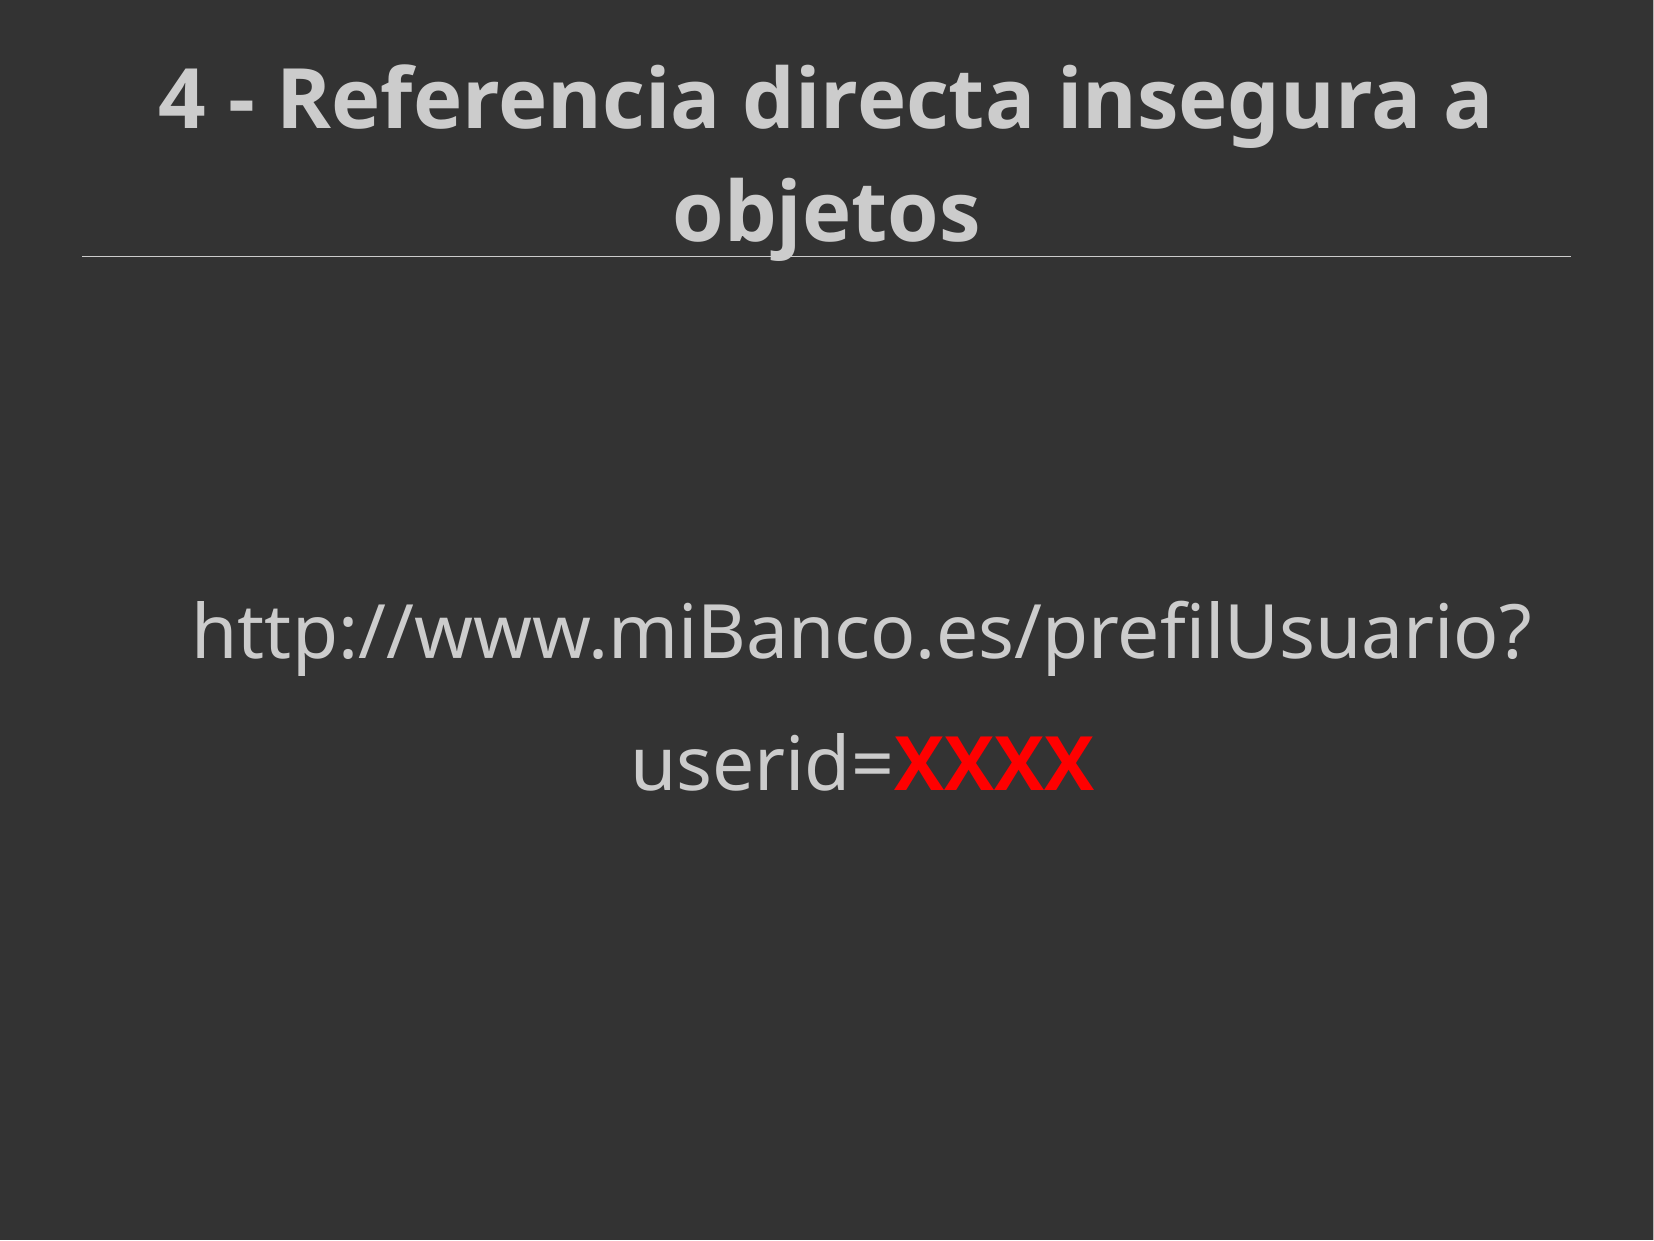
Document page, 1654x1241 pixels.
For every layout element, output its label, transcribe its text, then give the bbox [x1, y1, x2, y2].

title 4 - Referencia directa insegura a objetos [82, 49, 1571, 257]
list http://www.miBanco.es/prefilUsuario? userid=XXXX [82, 578, 1571, 993]
